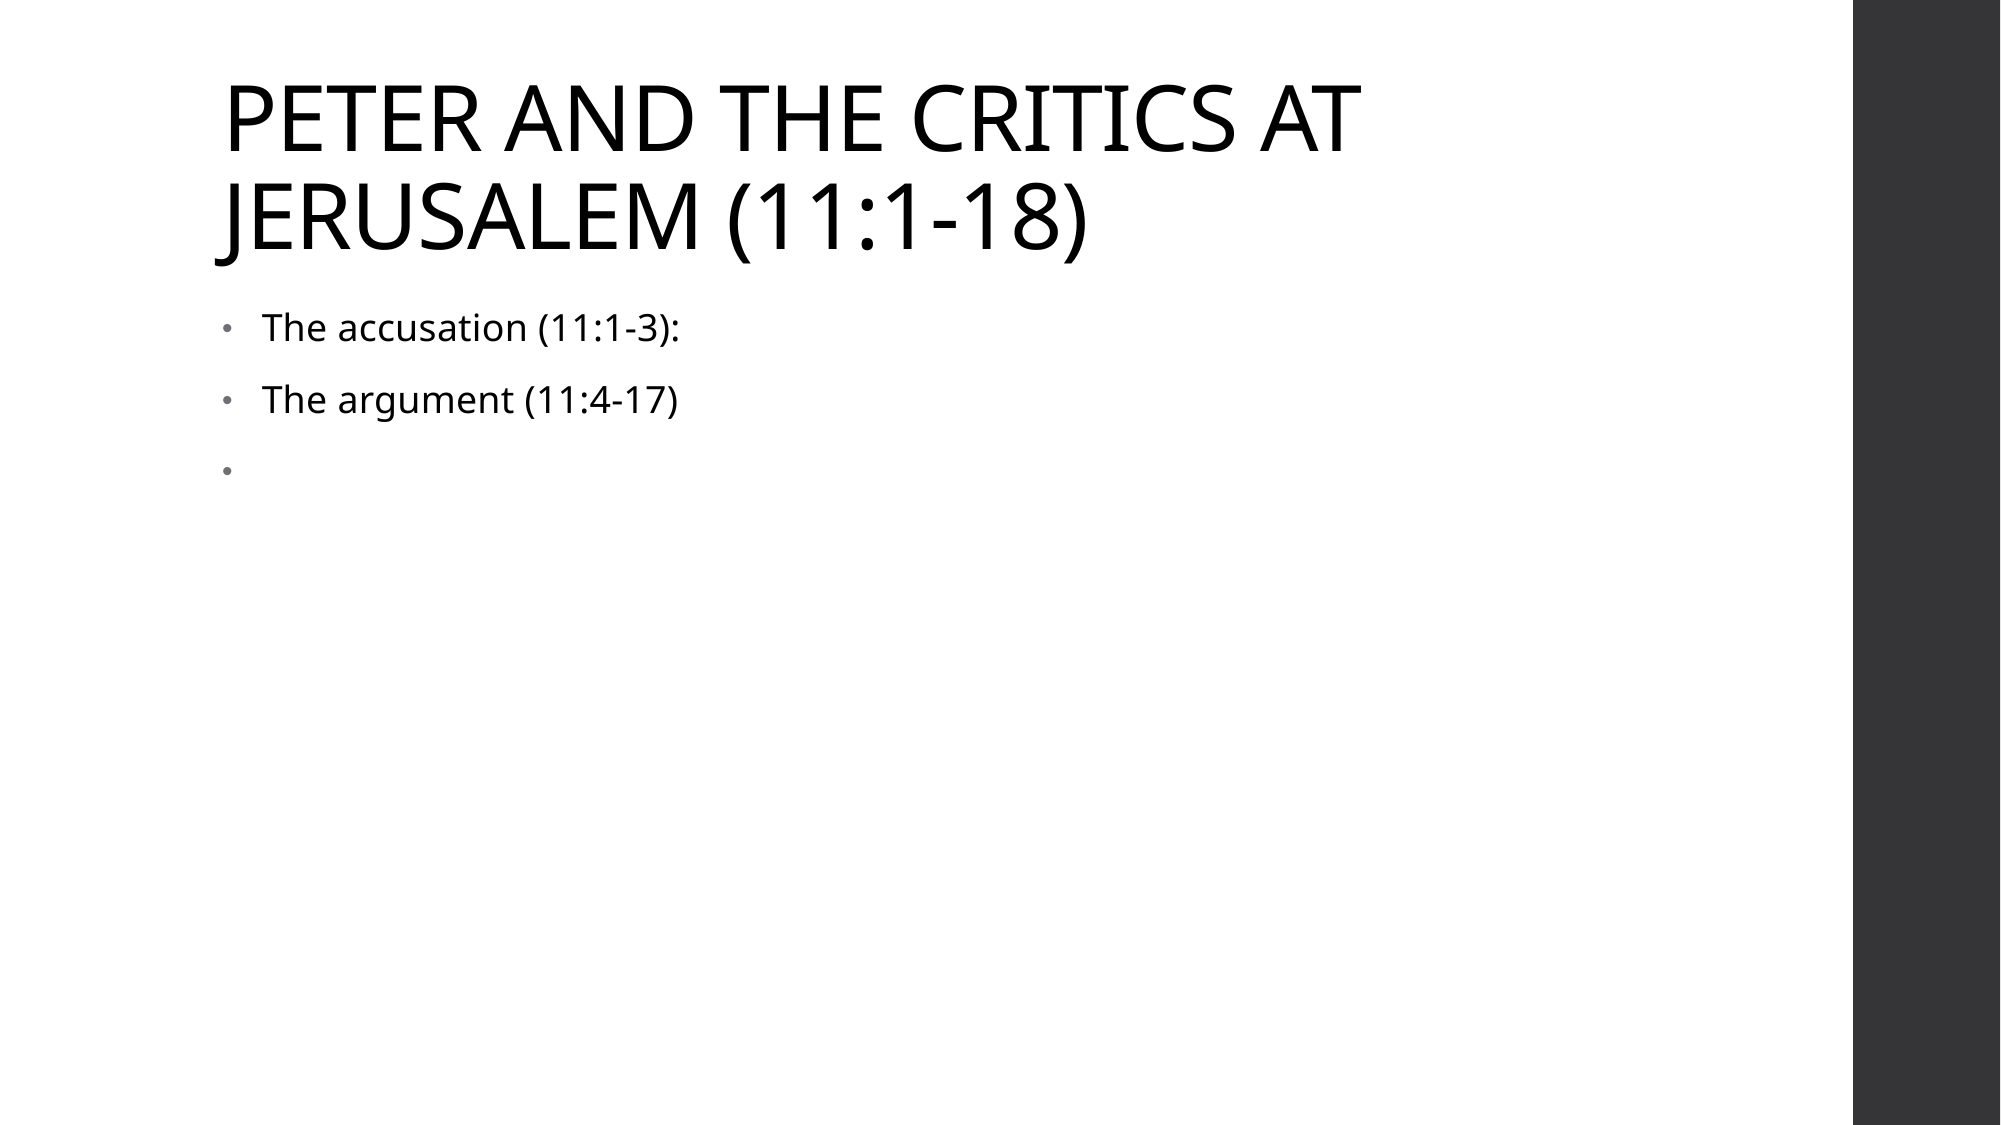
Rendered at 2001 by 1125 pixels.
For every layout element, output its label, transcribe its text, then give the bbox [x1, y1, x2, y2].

title PETER AND THE CRITICS AT JERUSALEM (11:1-18) [206, 60, 1797, 278]
list The accusation (11:1-3): The argument (11:4-17) [206, 299, 1617, 1014]
